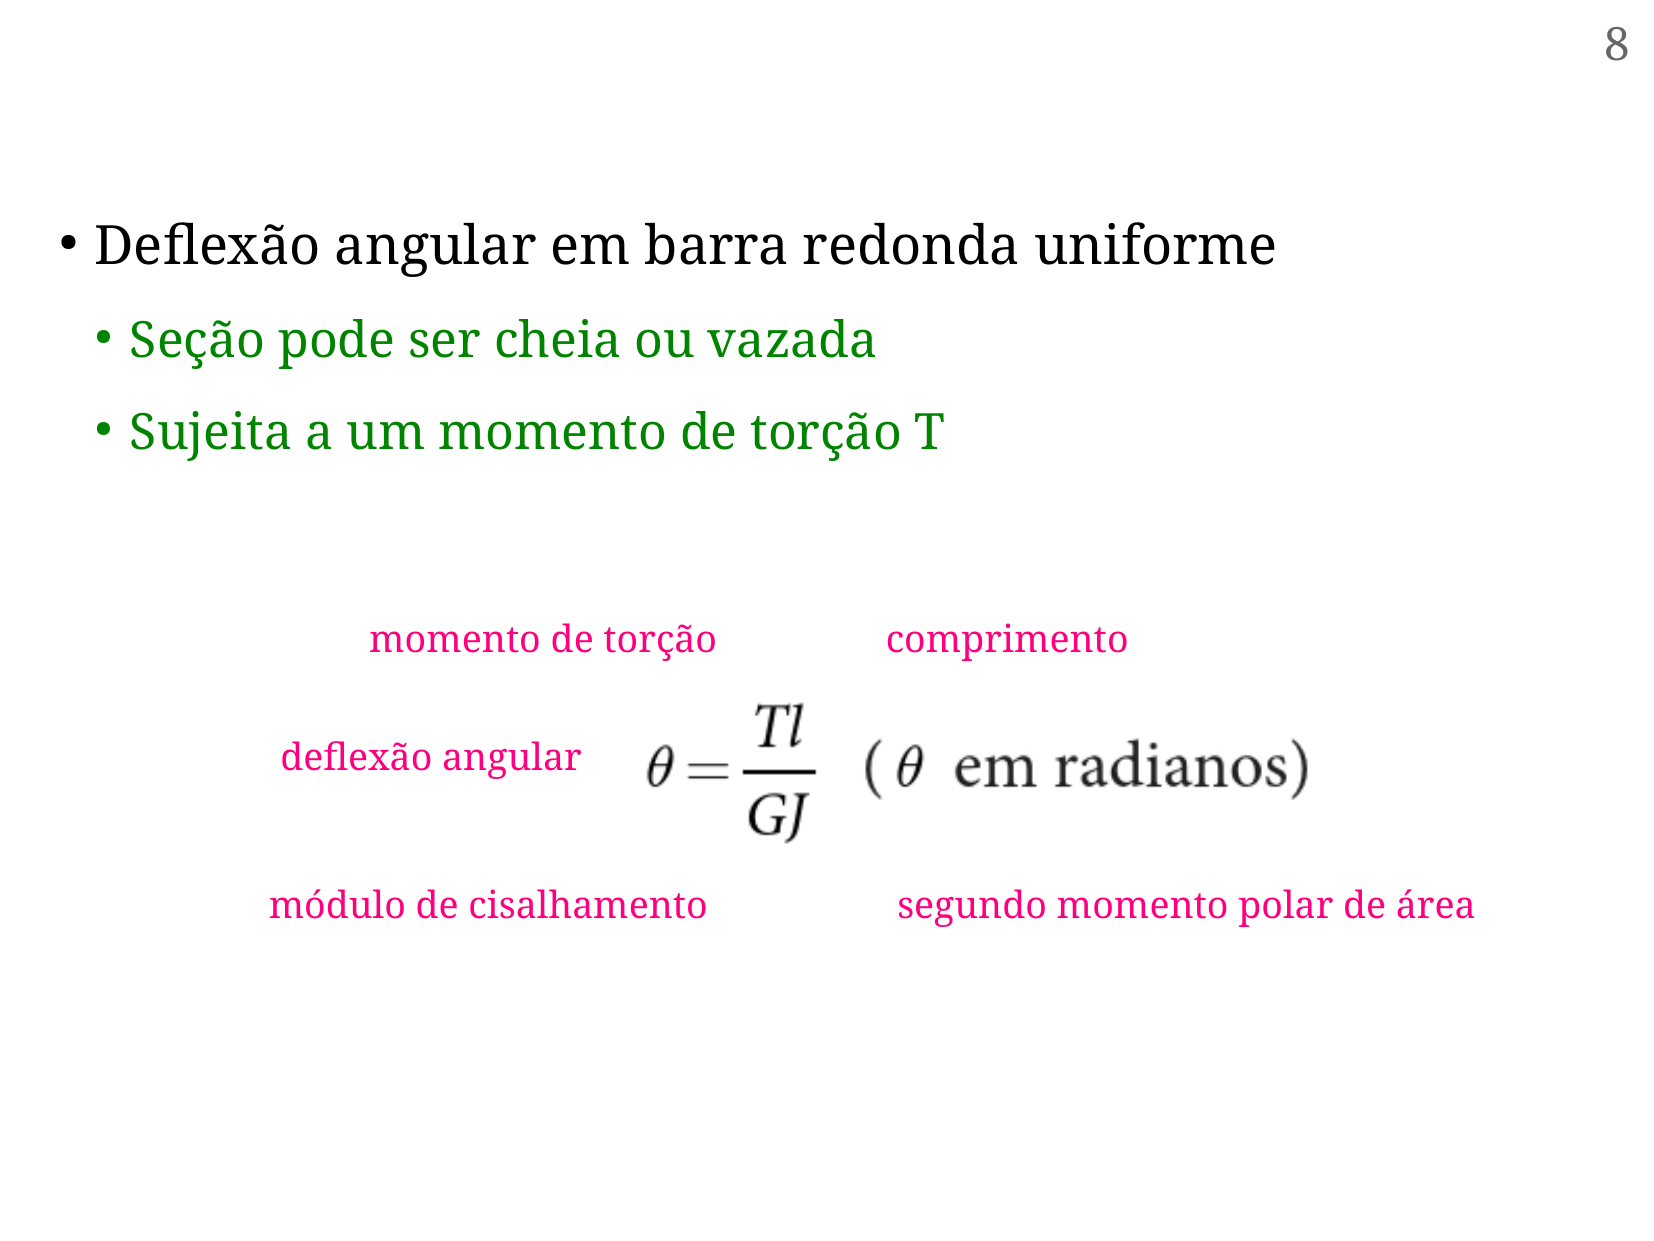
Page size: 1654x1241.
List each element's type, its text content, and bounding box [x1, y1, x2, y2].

text_box momento de torção [354, 605, 798, 694]
list Deflexão angular em barra redonda uniforme Seção pode ser cheia ou vazada Sujeita a um momento de torção T [59, 206, 1595, 1211]
text_box comprimento [871, 605, 1144, 694]
picture [631, 693, 1314, 848]
text_box deflexão angular [265, 723, 598, 790]
text_box módulo de cisalhamento [254, 871, 724, 937]
text_box segundo momento polar de área [882, 871, 1492, 937]
